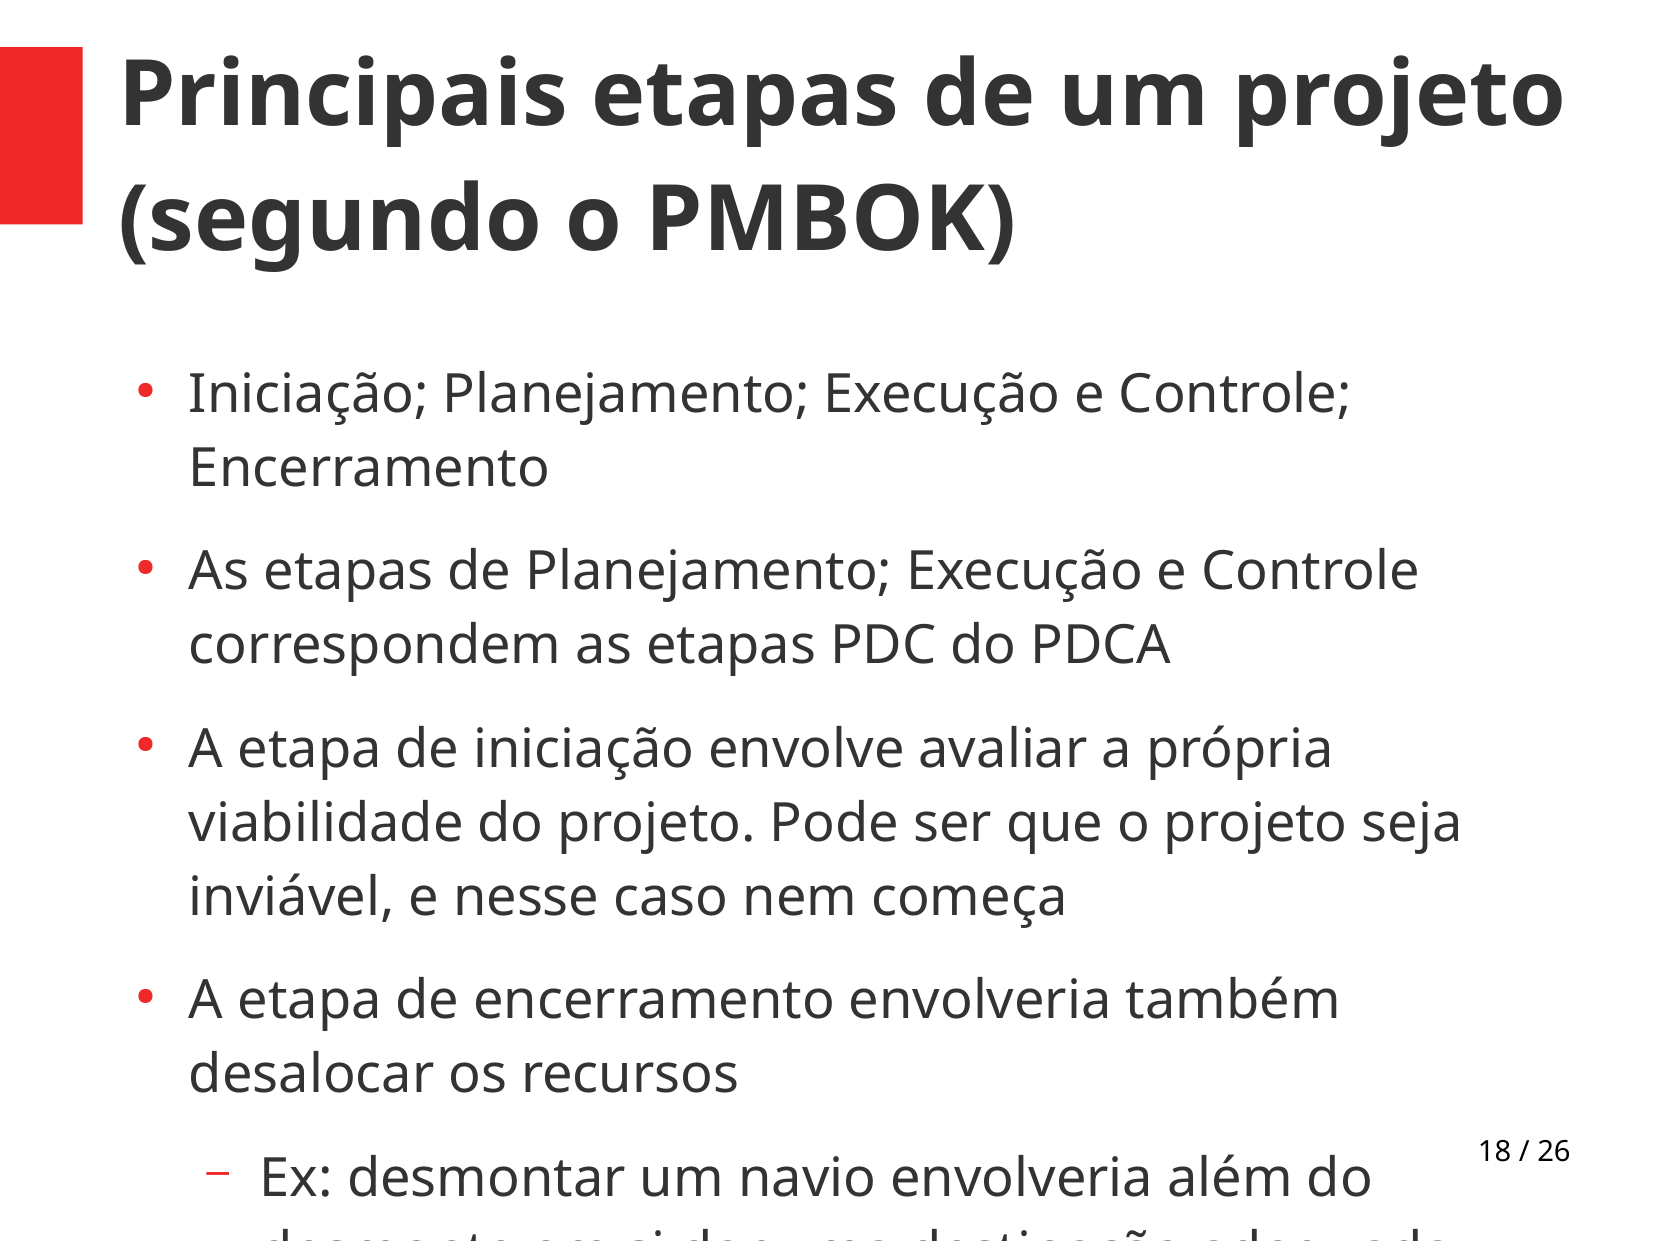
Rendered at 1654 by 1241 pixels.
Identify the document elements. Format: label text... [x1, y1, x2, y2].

list Iniciação; Planejamento; Execução e Controle; Encerramento As etapas de Planejamento; Execução e Controle correspondem as etapas PDC do PDCA A etapa de iniciação envolve avaliar a própria viabilidade do projeto. Pode ser que o projeto seja inviável, e nesse caso nem começa A etapa de encerramento envolveria também desalocar os recursos Ex: desmontar um navio envolveria além do desmonte em si dar uma destinação adequada para as peças restantes [118, 354, 1536, 1074]
title Principais etapas de um projeto (segundo o PMBOK) [118, 45, 1571, 260]
